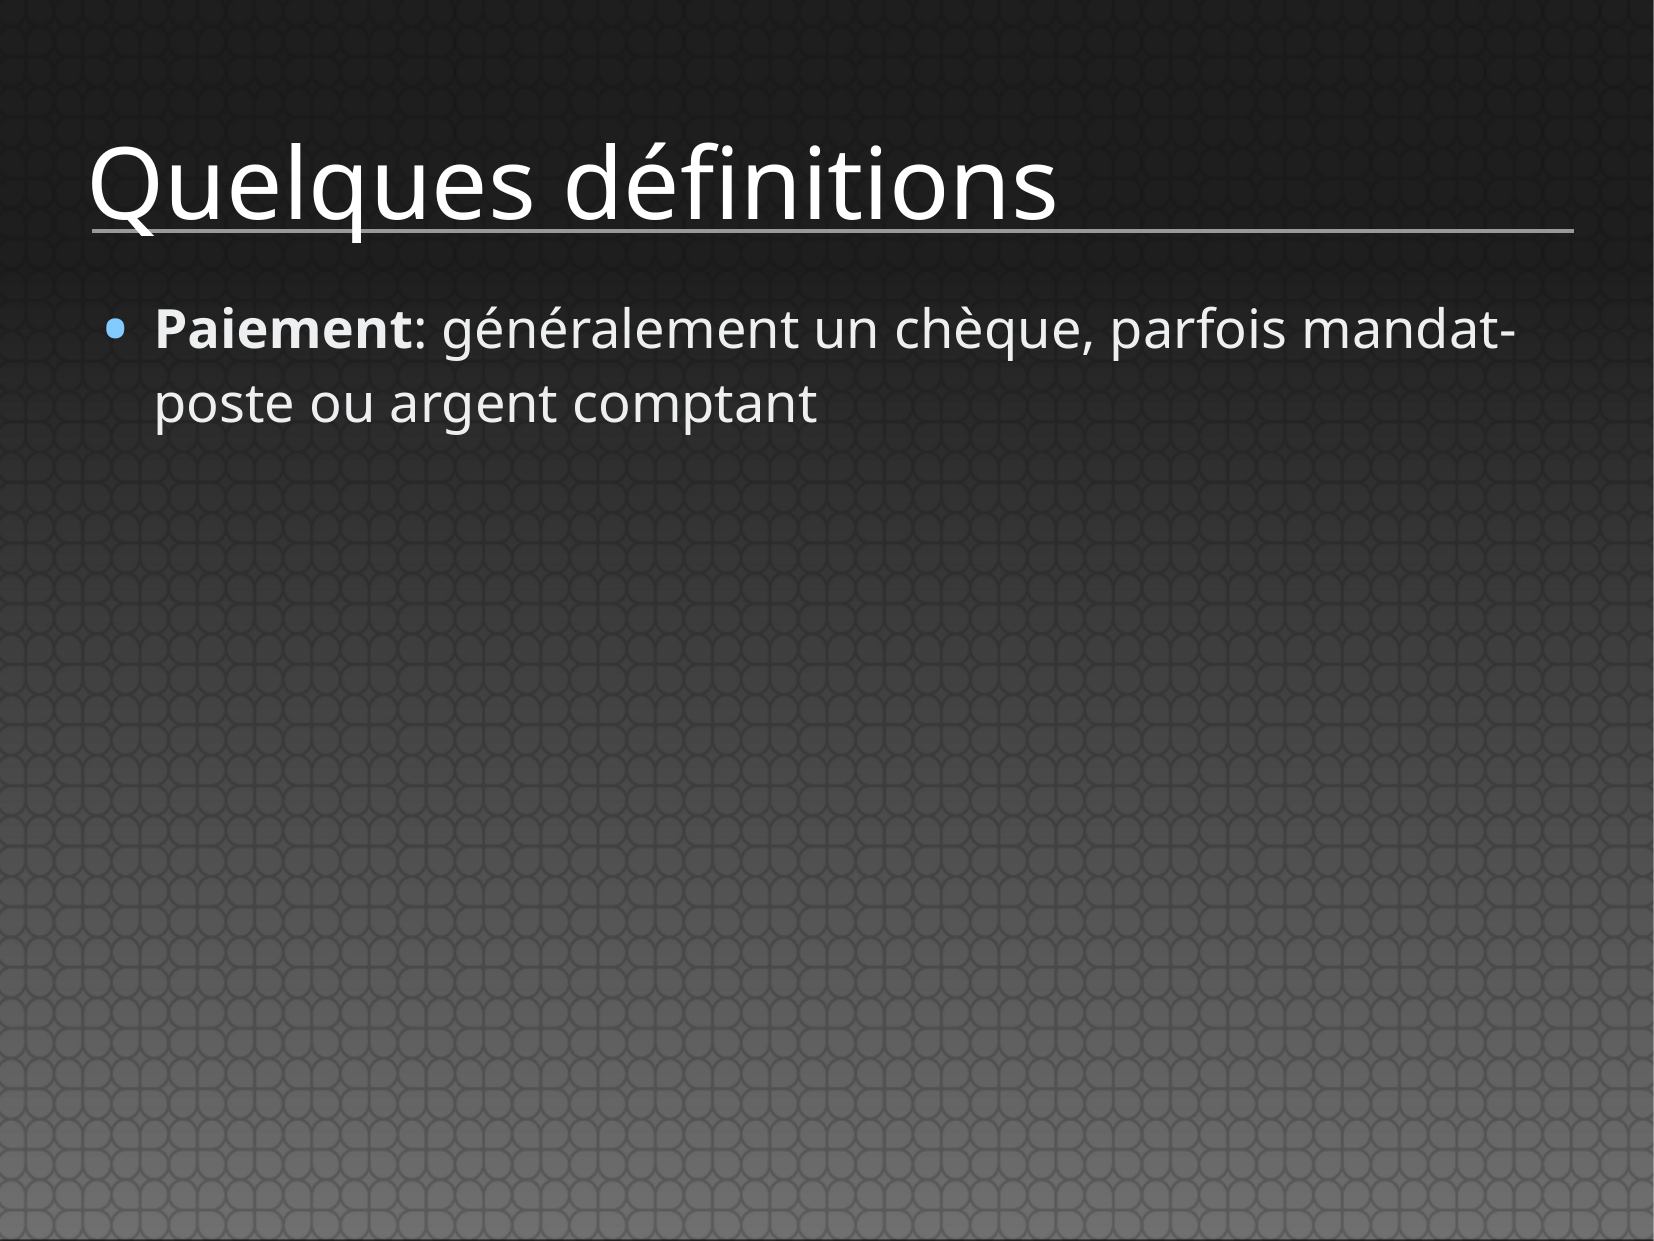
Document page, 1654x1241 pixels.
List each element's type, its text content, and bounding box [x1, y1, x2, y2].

list Paiement: généralement un chèque, parfois mandat-poste ou argent comptant [82, 290, 1571, 531]
title Quelques définitions [86, 112, 1576, 249]
picture [0, 0, 1654, 1241]
